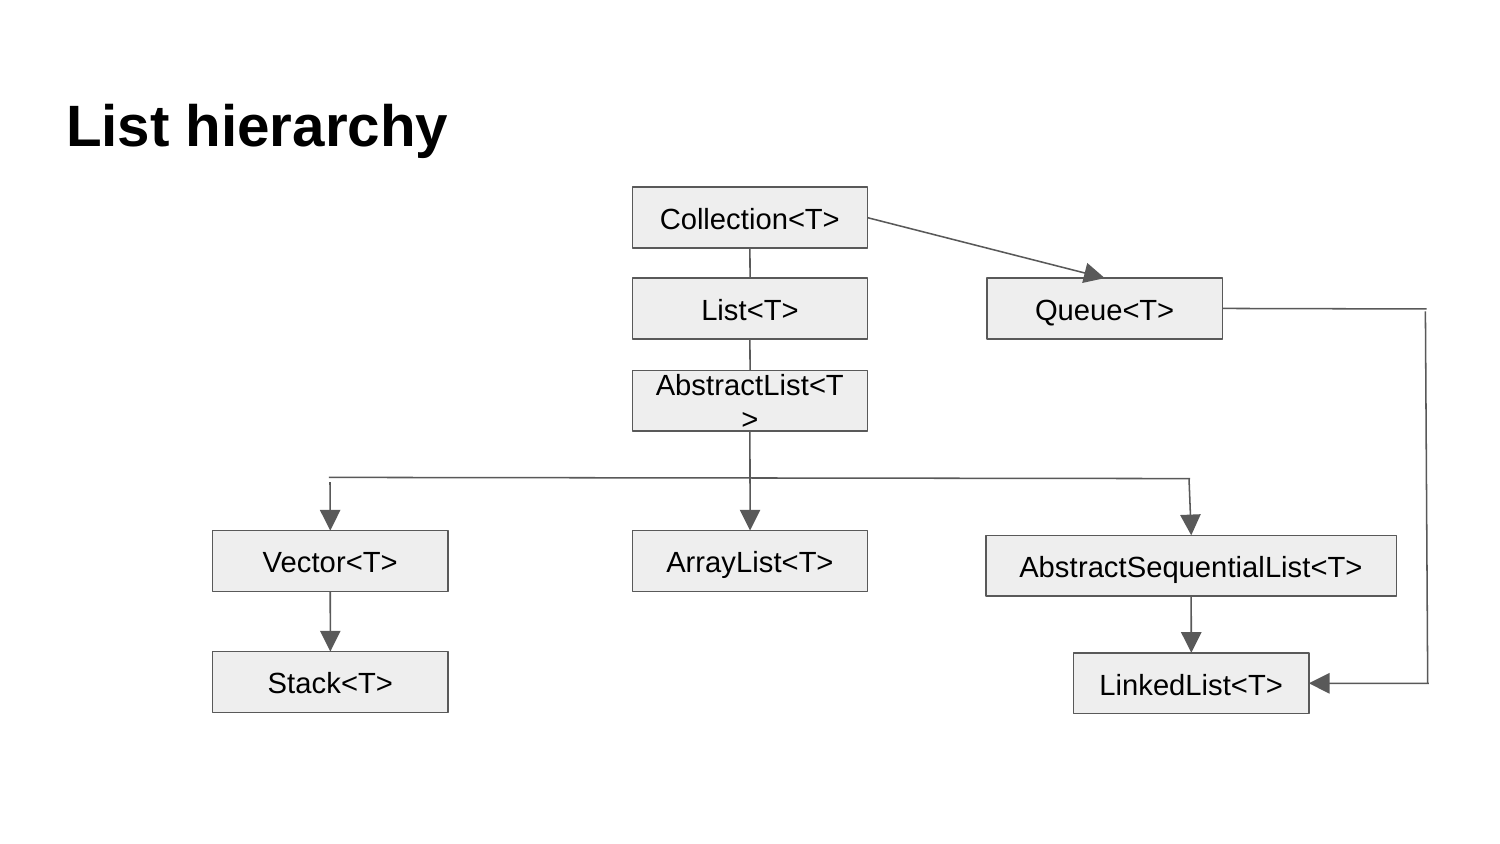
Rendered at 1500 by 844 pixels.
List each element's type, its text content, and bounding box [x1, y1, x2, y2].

text_box Stack<T> [212, 651, 448, 713]
text_box ArrayList<T> [632, 530, 868, 592]
text_box AbstractSequentialList<T> [986, 535, 1397, 597]
text_box Vector<T> [212, 530, 448, 592]
title List hierarchy [51, 72, 1449, 167]
text_box Queue<T> [987, 277, 1223, 339]
text_box AbstractList<T> [632, 370, 868, 432]
text_box Collection<T> [632, 187, 868, 248]
text_box LinkedList<T> [1073, 652, 1309, 714]
text_box List<T> [632, 277, 868, 339]
